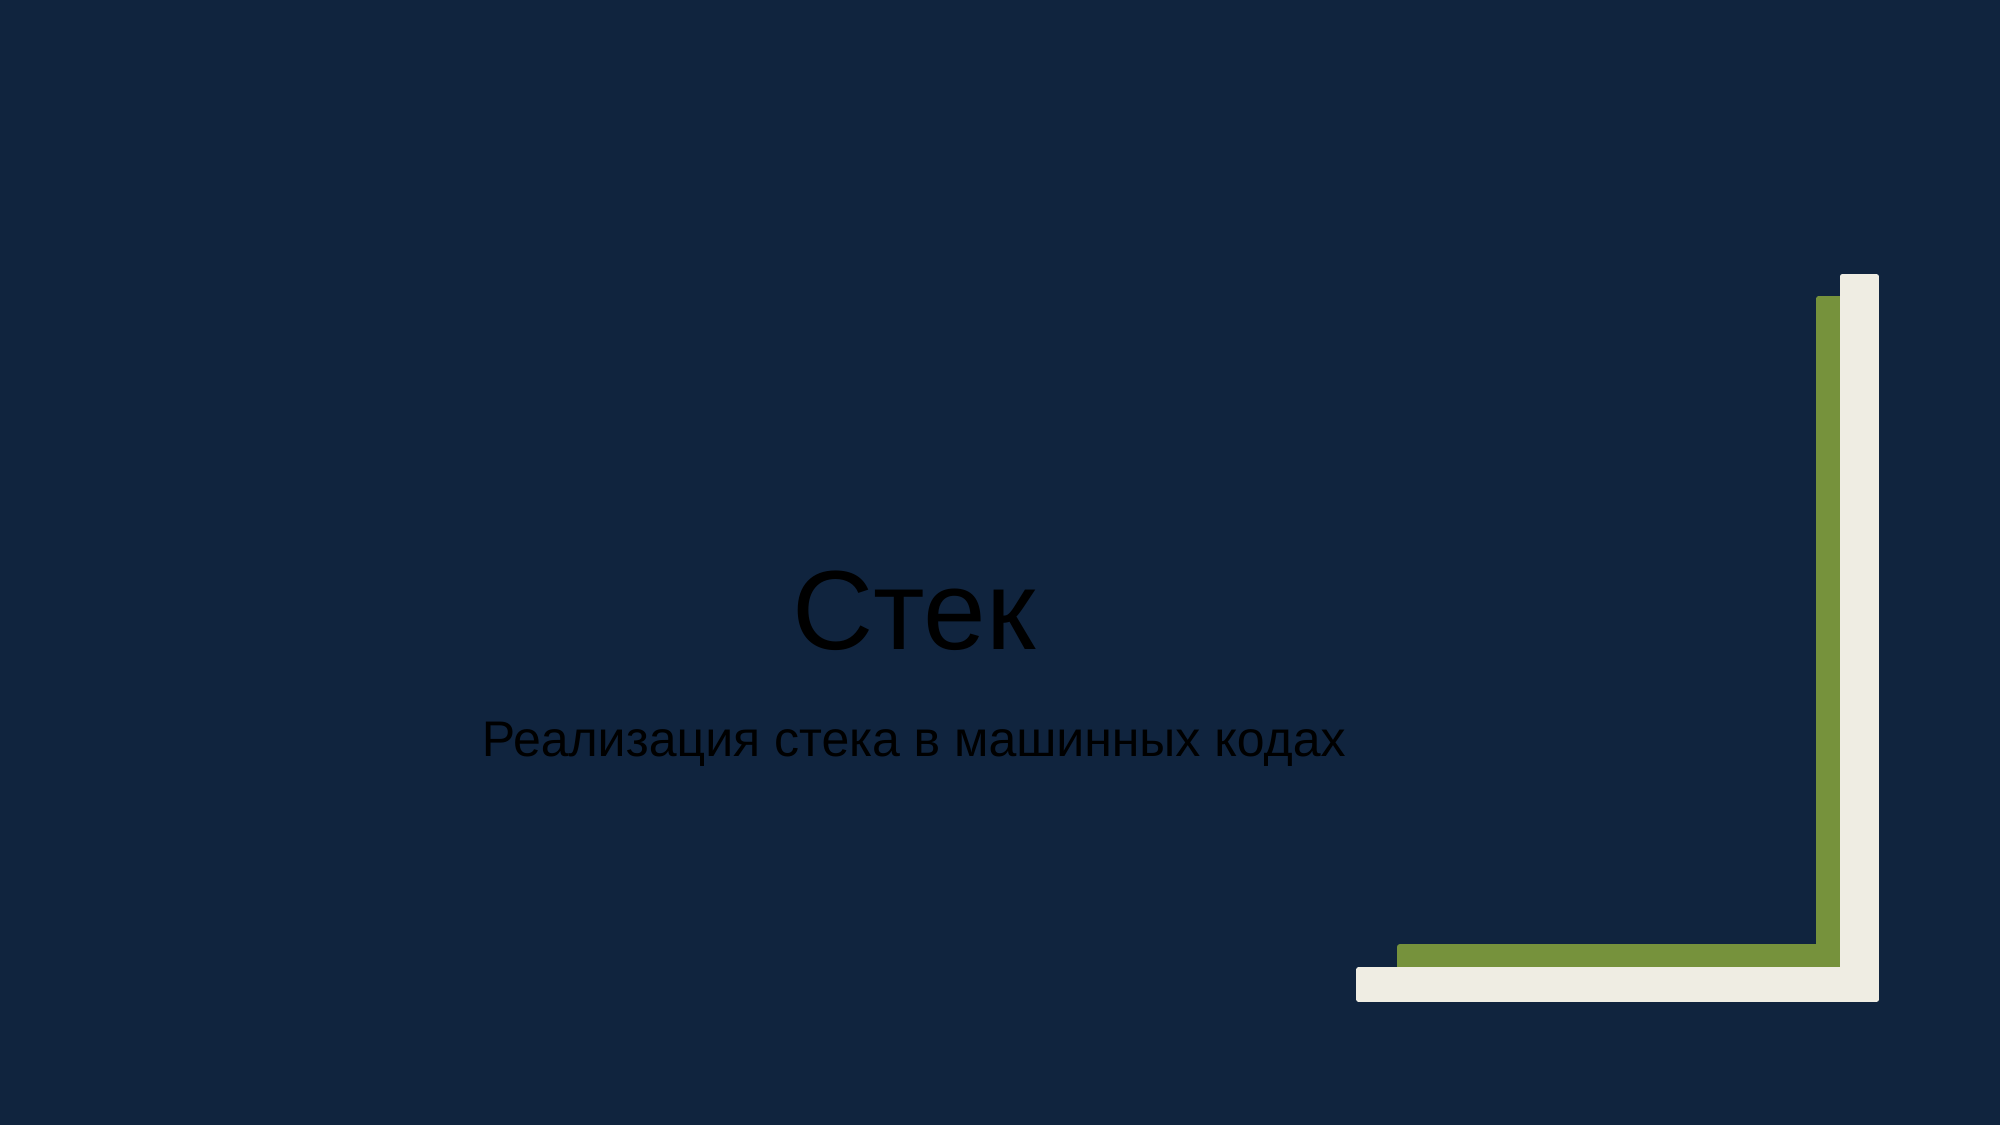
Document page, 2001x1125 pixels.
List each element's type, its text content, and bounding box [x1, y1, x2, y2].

list Реализация стека в машинных кодах [125, 691, 1703, 880]
title Стек [125, 213, 1703, 682]
